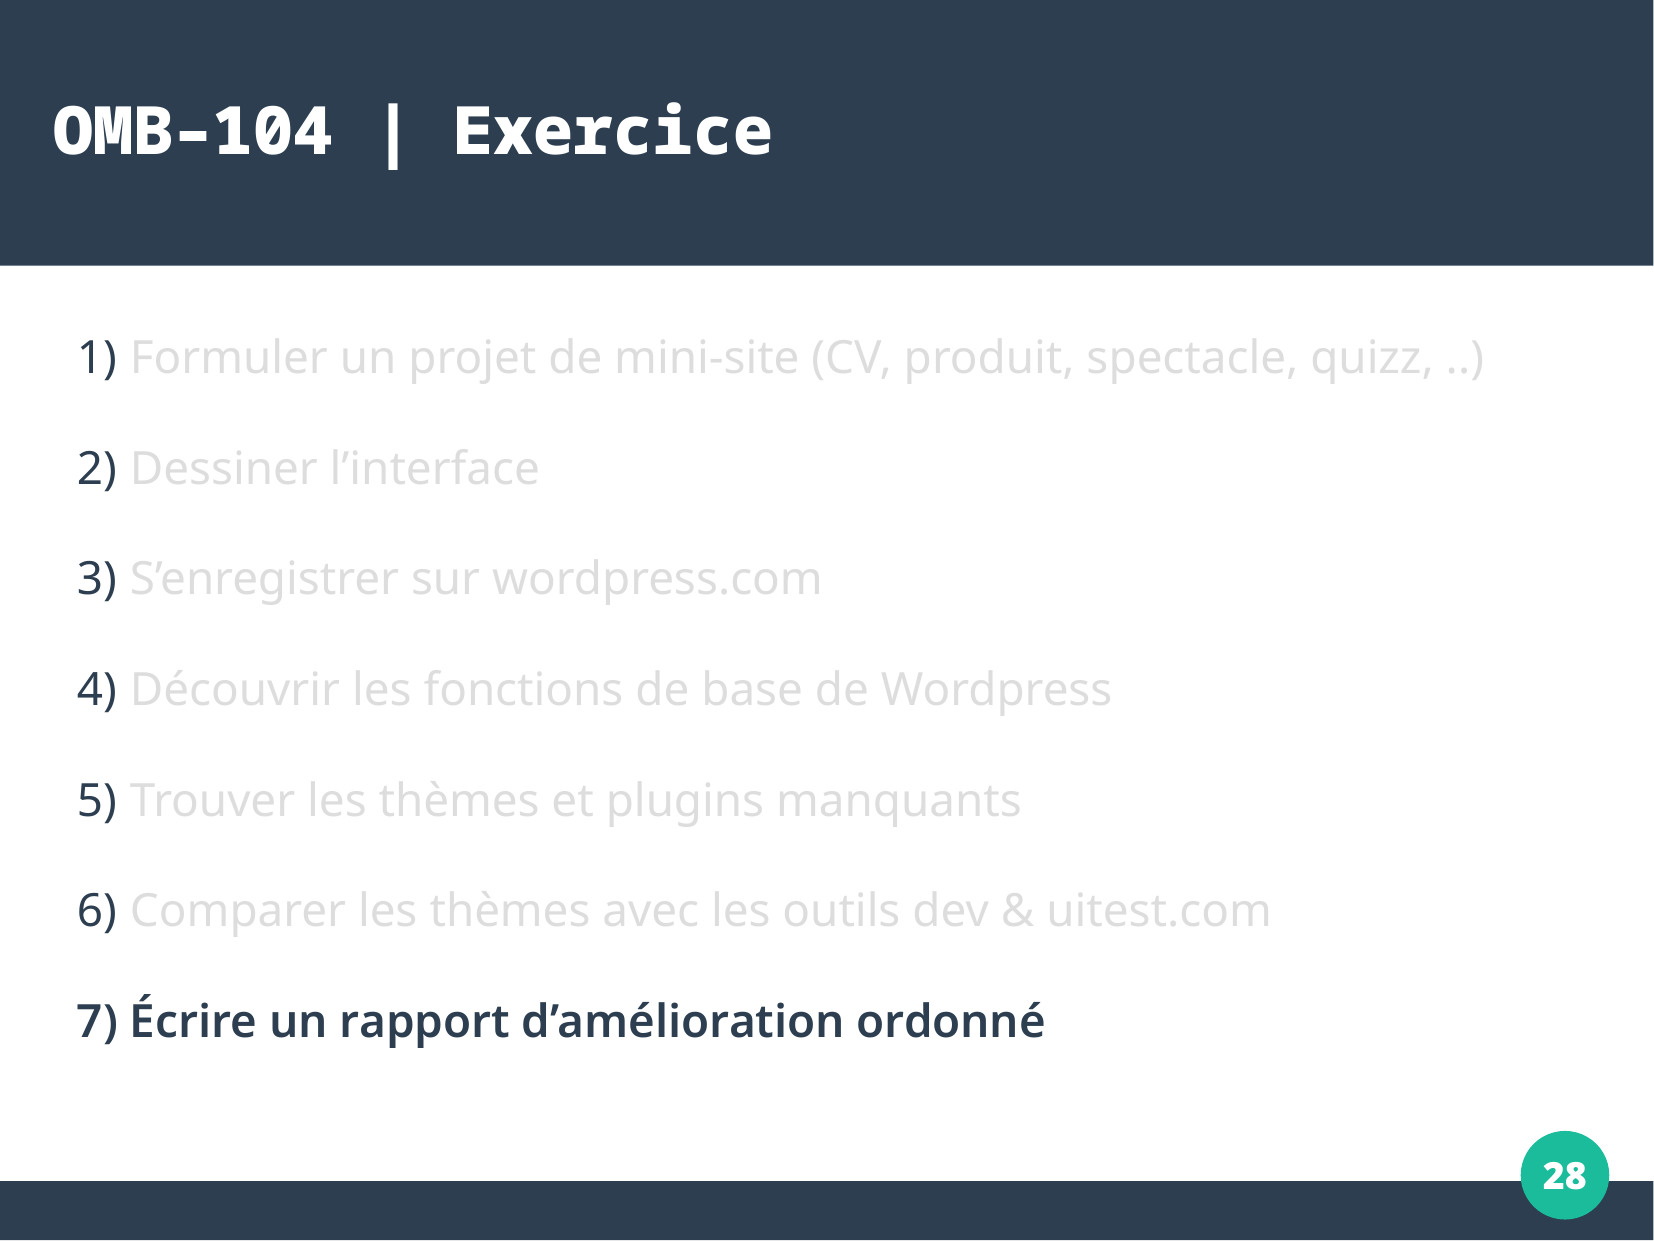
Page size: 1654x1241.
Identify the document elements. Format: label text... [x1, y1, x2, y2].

list Formuler un projet de mini-site (CV, produit, spectacle, quizz, ..) Dessiner l’interface S’enregistrer sur wordpress.com Découvrir les fonctions de base de Wordpress Trouver les thèmes et plugins manquants Comparer les thèmes avec les outils dev & uitest.com Écrire un rapport d’amélioration ordonné [59, 324, 1595, 1152]
title OMB–104 | Exercice [53, 49, 1589, 208]
